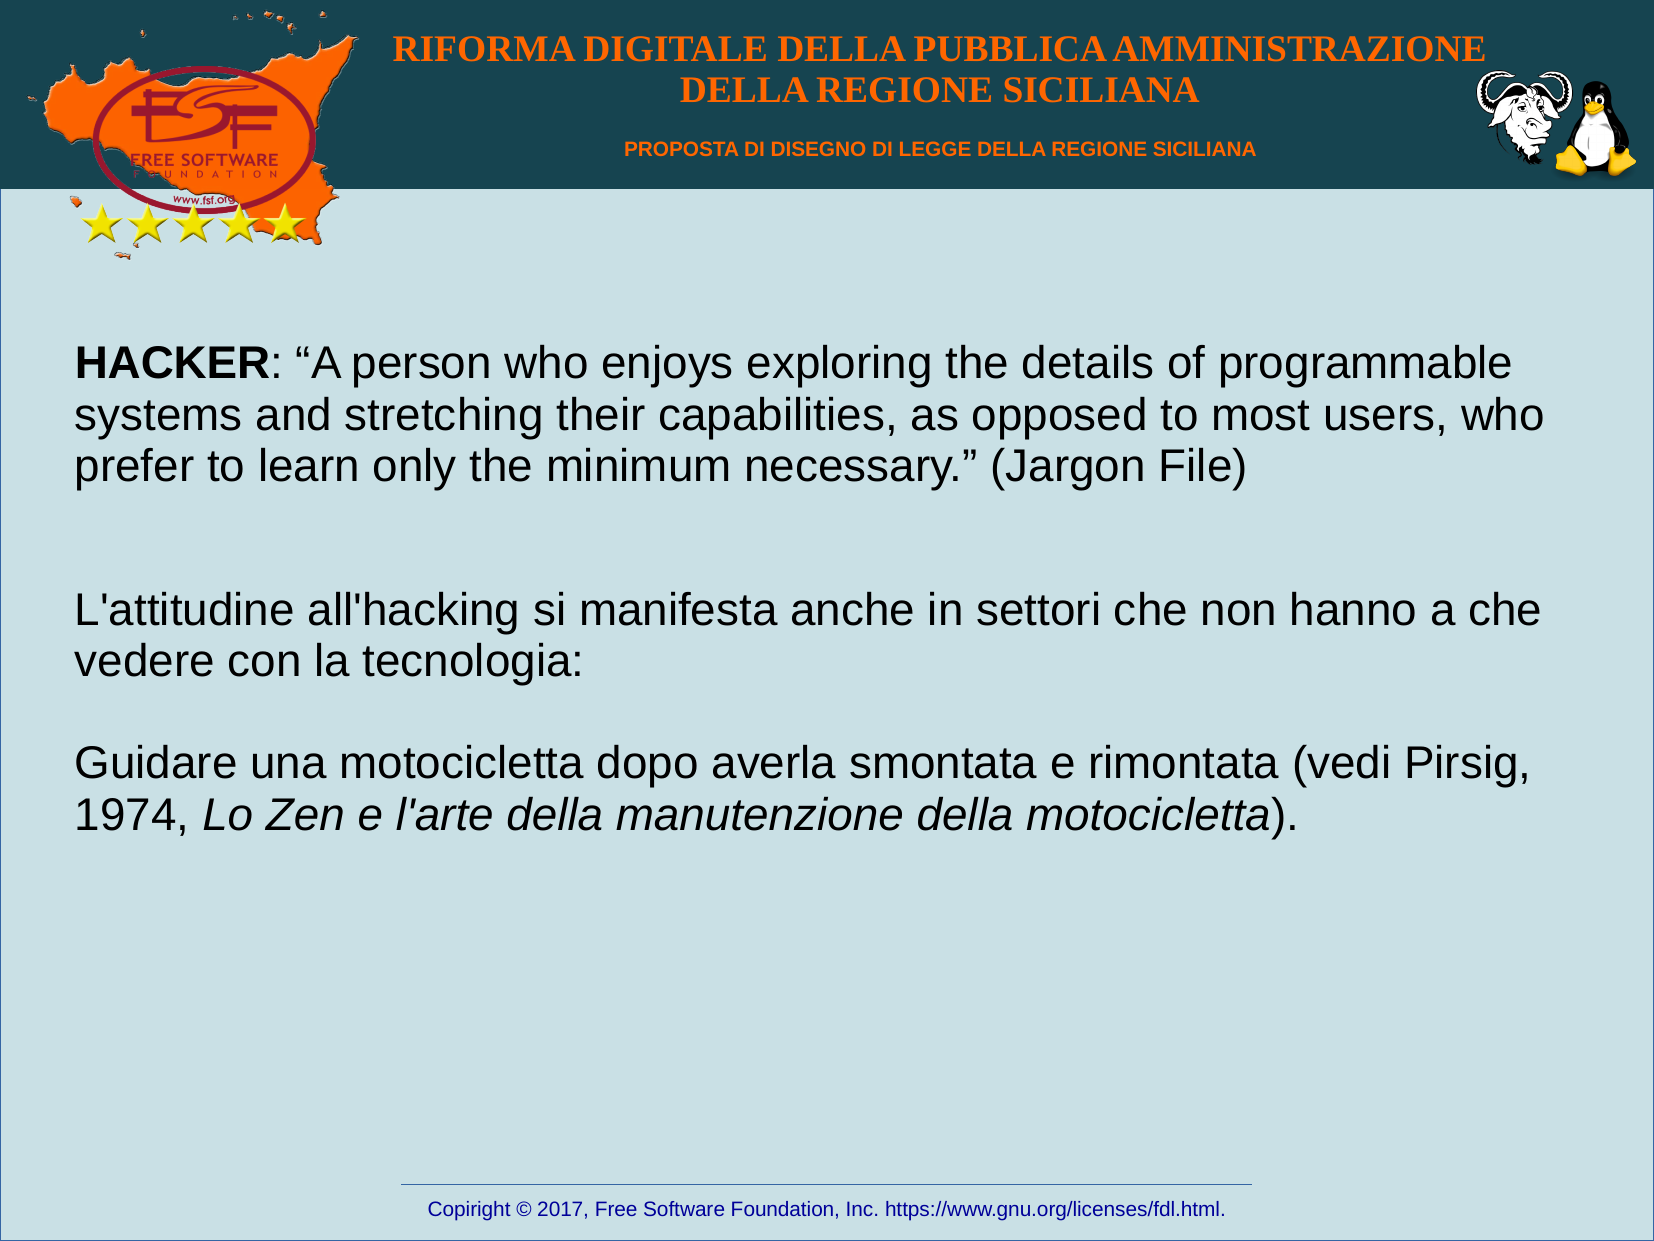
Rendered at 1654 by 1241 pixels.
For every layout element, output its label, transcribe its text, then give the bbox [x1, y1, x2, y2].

text_box HACKER: “A person who enjoys exploring the details of programmable systems and stretching their capabilities, as opposed to most users, who prefer to learn only the minimum necessary.” (Jargon File) [60, 330, 1621, 499]
text_box L'attitudine all'hacking si manifesta anche in settori che non hanno a che vedere con la tecnologia: Guidare una motocicletta dopo averla smontata e rimontata (vedi Pirsig, 1974, Lo Zen e l'arte della manutenzione della motocicletta). [60, 576, 1621, 848]
picture [18, 0, 362, 306]
picture [1476, 70, 1636, 182]
